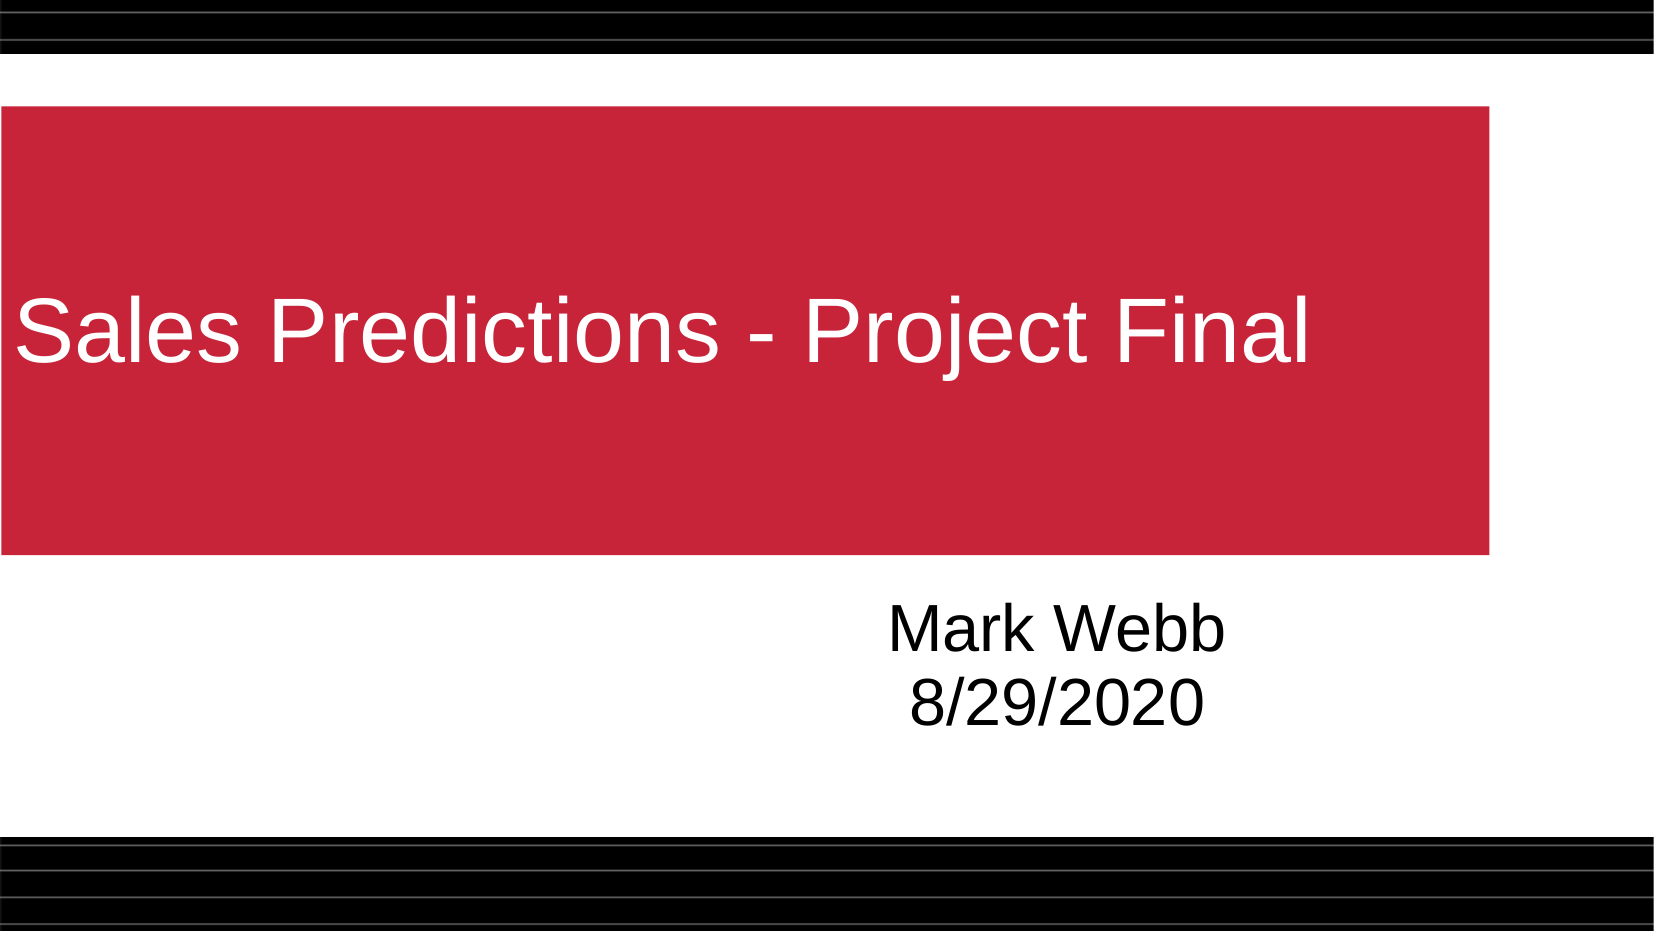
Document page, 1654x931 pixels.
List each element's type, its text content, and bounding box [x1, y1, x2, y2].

picture [0, 837, 1654, 931]
title Sales Predictions - Project Final [1, 106, 1490, 556]
picture [0, 0, 1654, 54]
subtitle Mark Webb 8/29/2020 [625, 590, 1489, 804]
